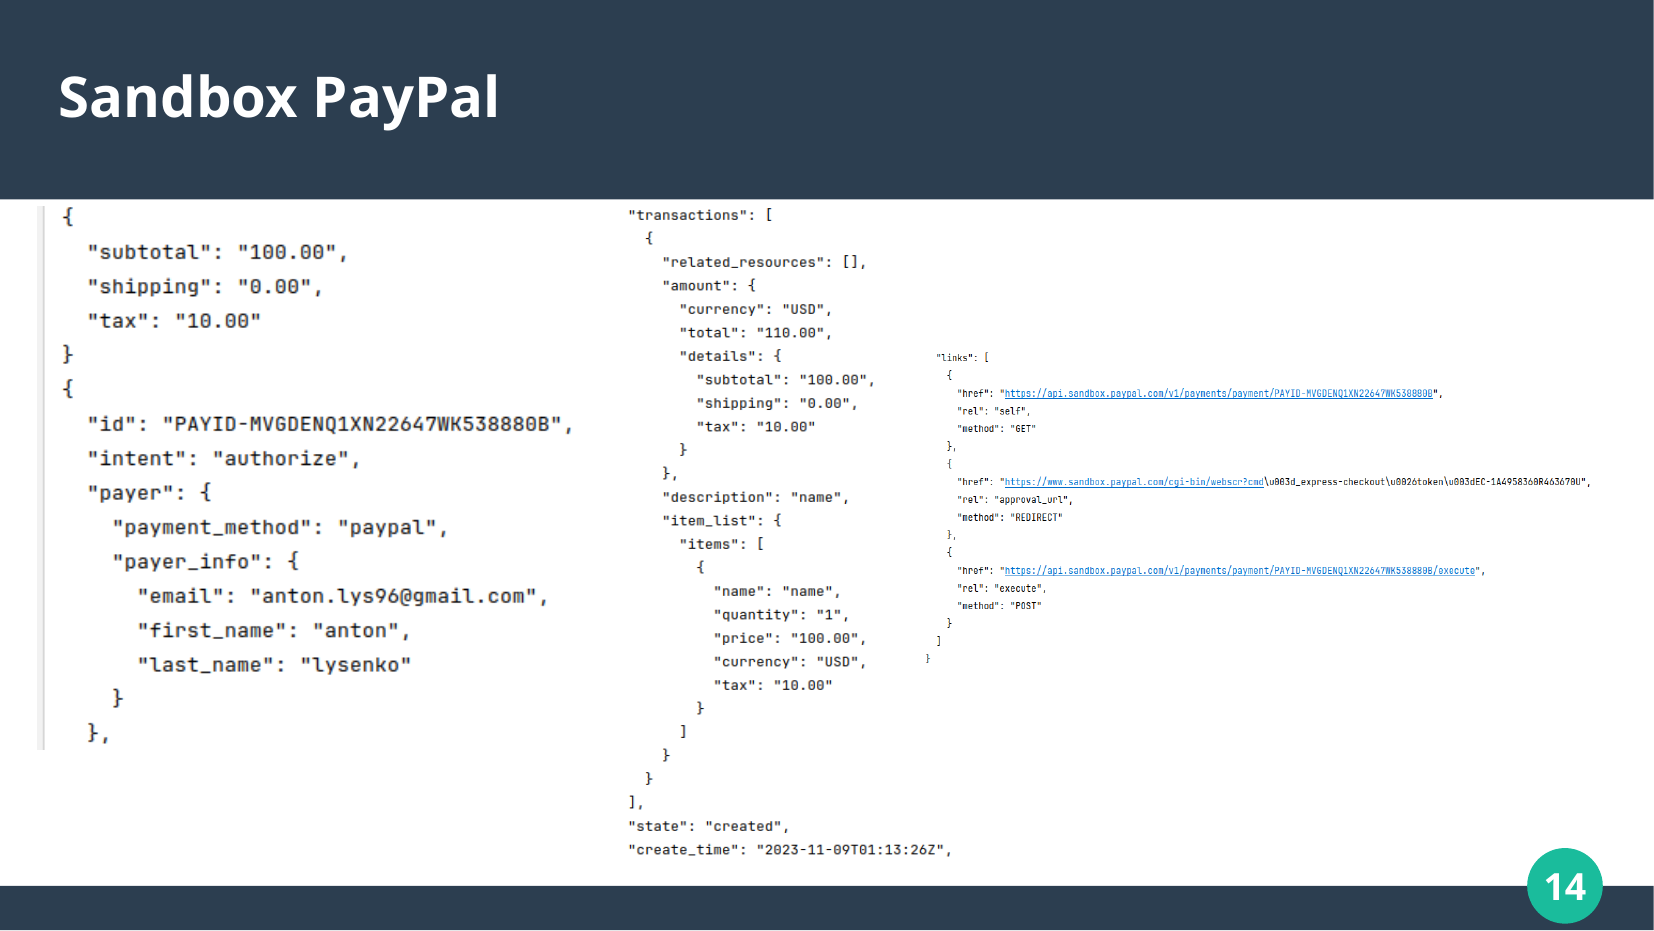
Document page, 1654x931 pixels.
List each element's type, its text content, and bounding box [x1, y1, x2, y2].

title Sandbox PayPal [59, 37, 1595, 155]
picture [37, 206, 1595, 864]
